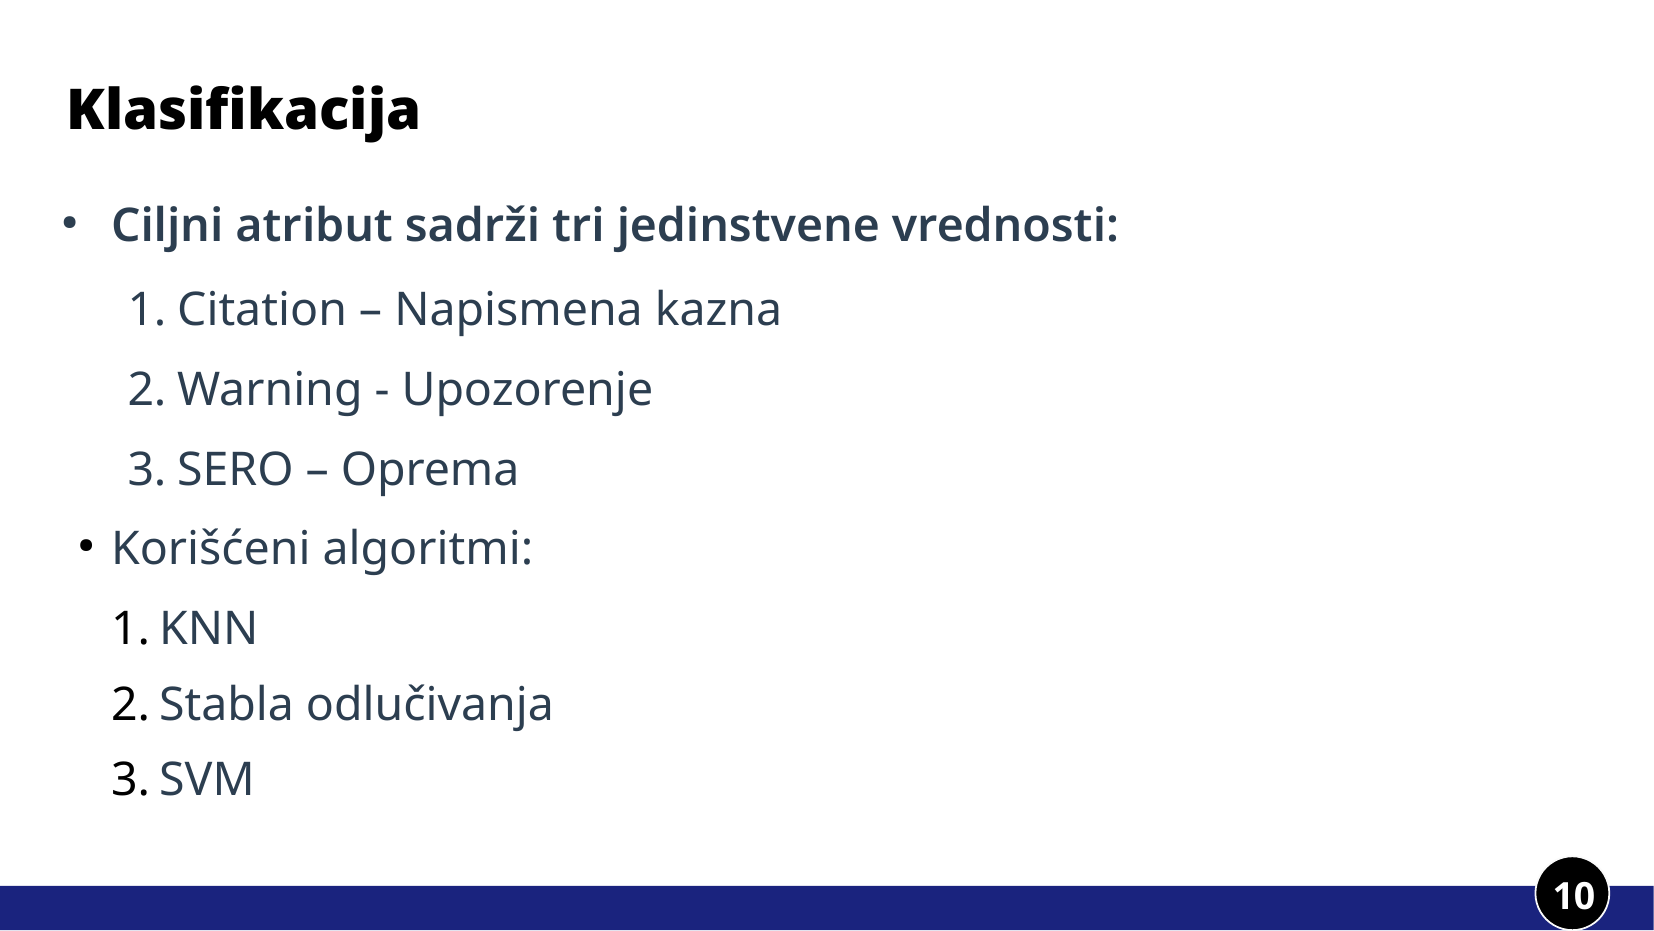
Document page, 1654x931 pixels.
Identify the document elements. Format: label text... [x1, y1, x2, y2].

title Klasifikacija [66, 48, 1603, 168]
list Ciljni atribut sadrži tri jedinstvene vrednosti: Citation – Napismena kazna Warning - Upozorenje SERO – Oprema Korišćeni algoritmi: KNN Stabla odlučivanja SVM [45, 192, 1581, 813]
